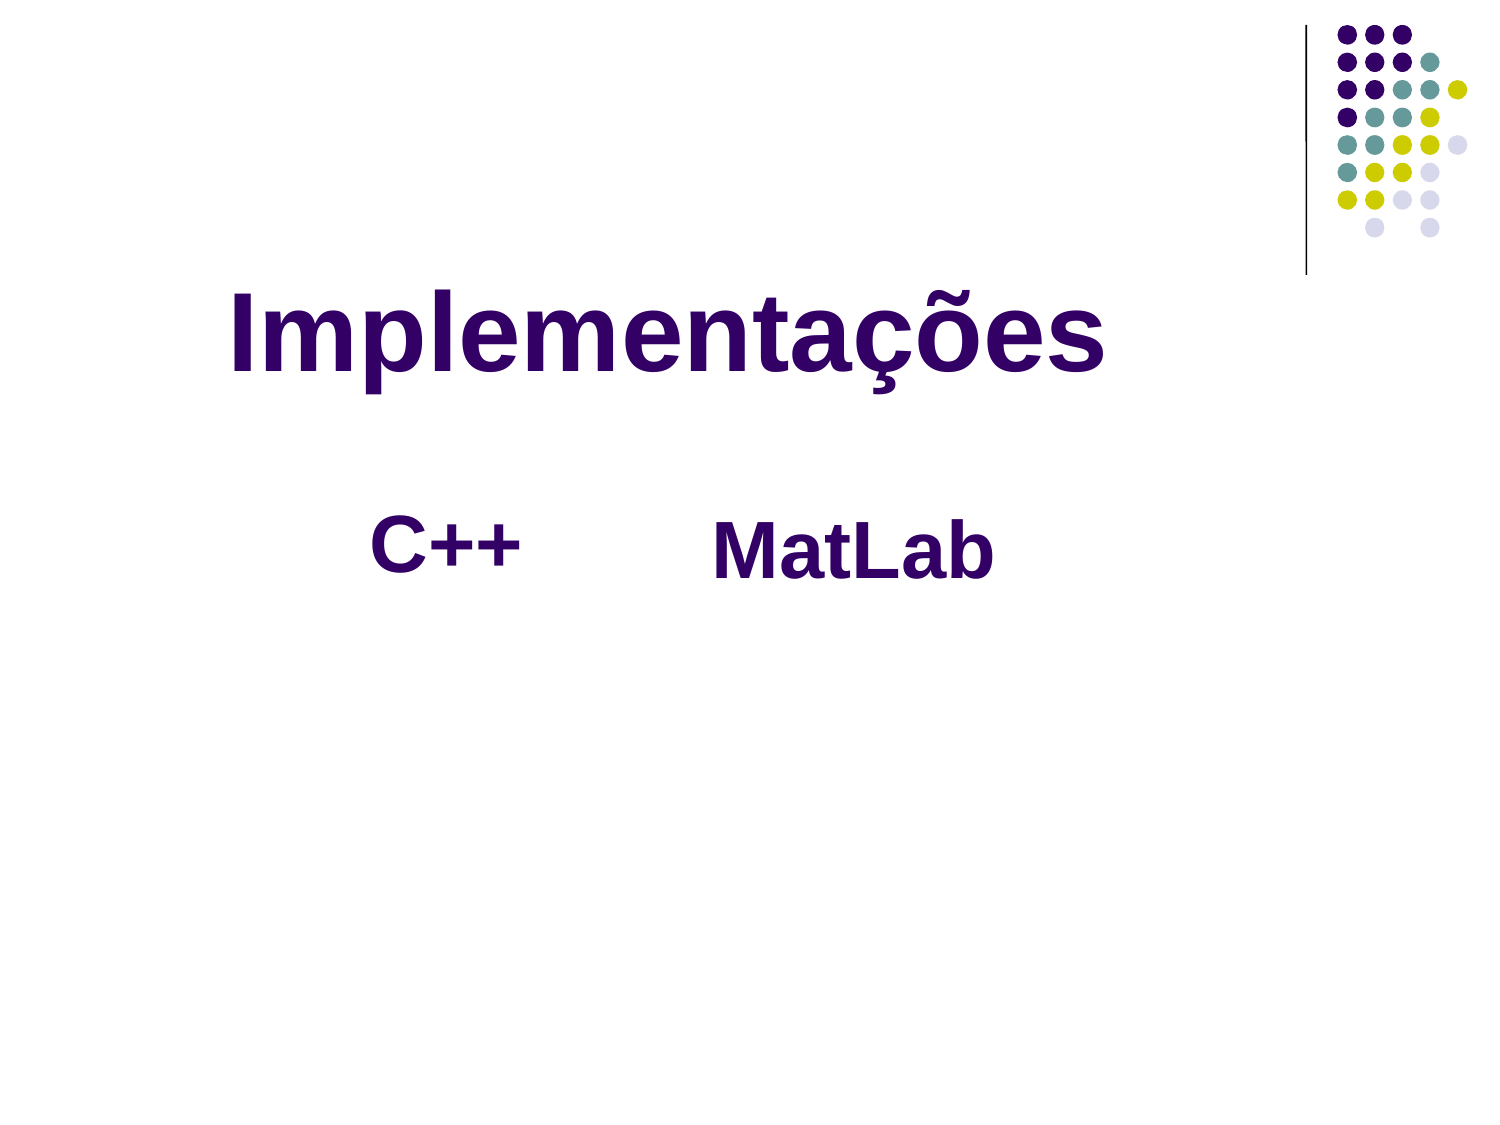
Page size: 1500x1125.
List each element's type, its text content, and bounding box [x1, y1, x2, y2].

title MatLab [696, 487, 1024, 603]
title Implementações [212, 259, 1142, 402]
title C++ [354, 501, 556, 597]
